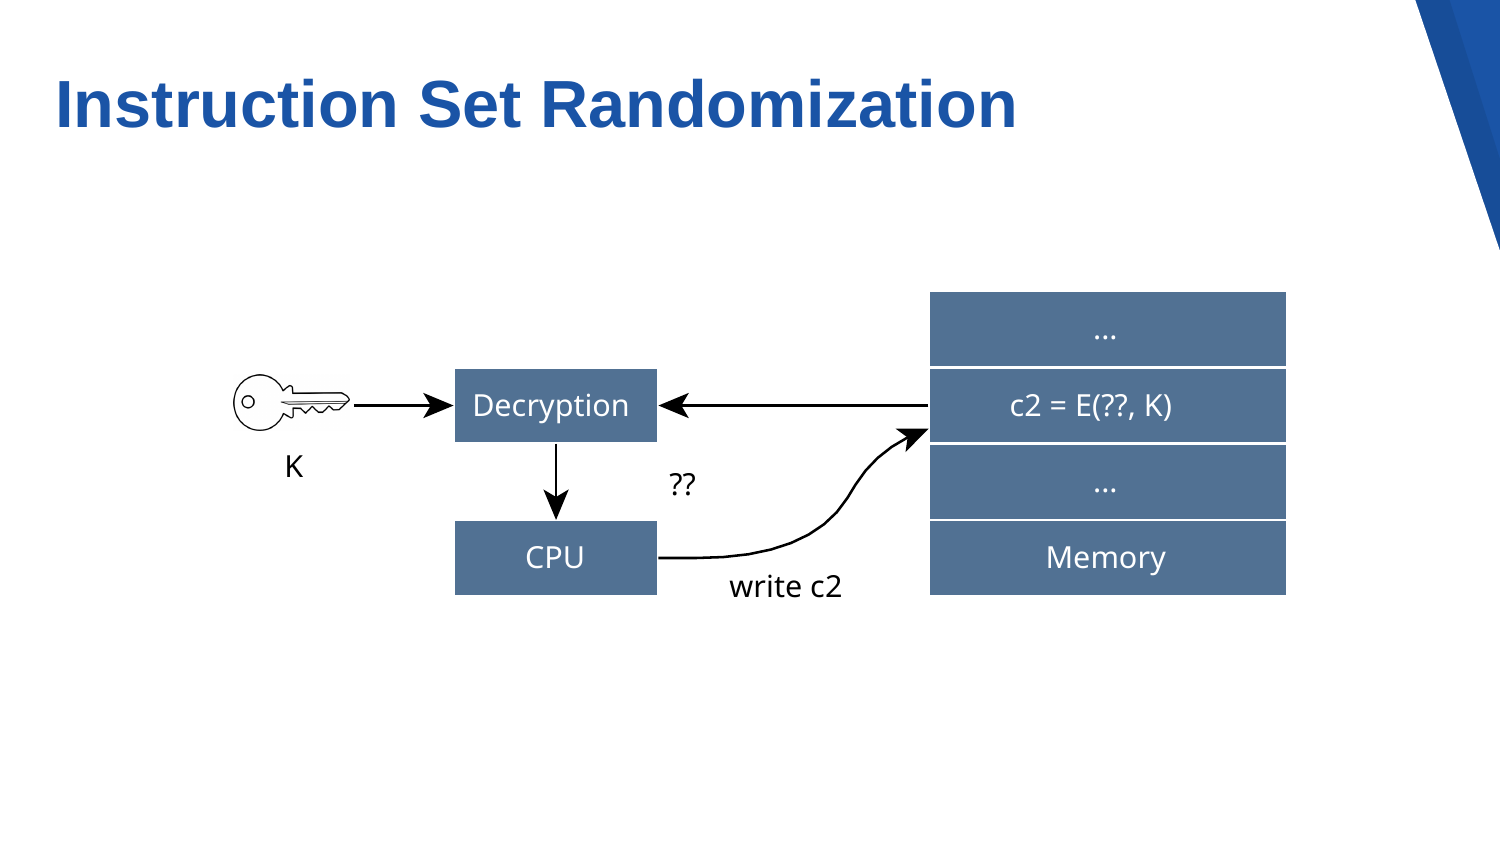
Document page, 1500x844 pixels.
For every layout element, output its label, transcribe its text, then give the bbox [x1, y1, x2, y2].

title Instruction Set Randomization [40, 88, 1067, 156]
picture [229, 286, 1292, 615]
